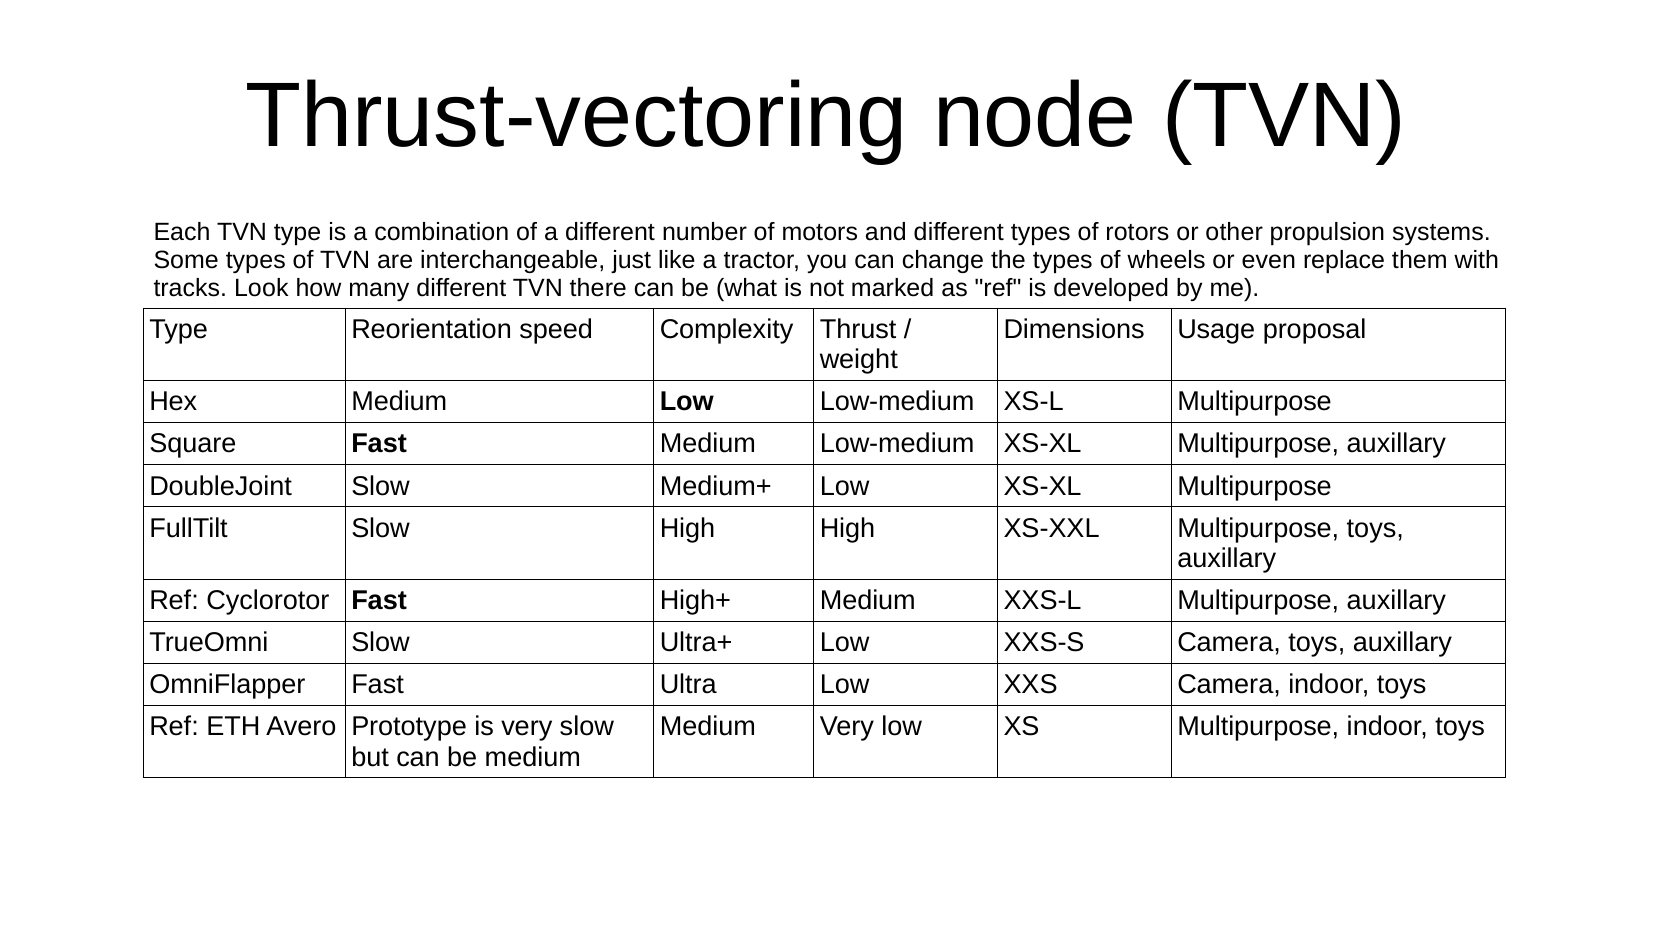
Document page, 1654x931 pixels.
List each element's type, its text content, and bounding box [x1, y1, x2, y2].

table_cell High [654, 507, 813, 579]
table_cell Low-medium [814, 423, 997, 464]
table_cell OmniFlapper [144, 664, 345, 705]
table_cell Ultra+ [654, 622, 813, 663]
table_cell Prototype is very slow but can be medium [346, 706, 653, 777]
table_cell Camera, indoor, toys [1172, 664, 1505, 705]
table_cell XS-XXL [998, 507, 1171, 579]
table_cell Slow [346, 507, 653, 579]
table_cell Hex [144, 381, 345, 422]
table_cell Medium [654, 706, 813, 777]
table_cell Medium+ [654, 465, 813, 506]
table_cell Multipurpose [1172, 465, 1505, 506]
table_cell TrueOmni [144, 622, 345, 663]
table_cell Low [814, 622, 997, 663]
title Thrust-vectoring node (TVN) [82, 37, 1571, 193]
table_cell XXS-S [998, 622, 1171, 663]
table_cell Low-medium [814, 381, 997, 422]
table_cell XXS [998, 664, 1171, 705]
table_cell Multipurpose, auxillary [1172, 580, 1505, 621]
table_header Dimensions [998, 309, 1171, 380]
table_header Reorientation speed [346, 309, 653, 380]
table_cell Ultra [654, 664, 813, 705]
table_cell XS-L [998, 381, 1171, 422]
table_cell XXS-L [998, 580, 1171, 621]
table_cell FullTilt [144, 507, 345, 579]
table_cell High [814, 507, 997, 579]
table_cell Low [654, 381, 813, 422]
table_cell Multipurpose [1172, 381, 1505, 422]
table_cell Square [144, 423, 345, 464]
table_cell Slow [346, 622, 653, 663]
table_cell Slow [346, 465, 653, 506]
table_header Usage proposal [1172, 309, 1505, 380]
table_cell XS-XL [998, 465, 1171, 506]
table_cell Low [814, 465, 997, 506]
table_cell High+ [654, 580, 813, 621]
table_cell Very low [814, 706, 997, 777]
table_cell Medium [814, 580, 997, 621]
table_cell Ref: ETH Avero [144, 706, 345, 777]
table_cell Fast [346, 664, 653, 705]
table_cell Camera, toys, auxillary [1172, 622, 1505, 663]
table_cell Multipurpose, indoor, toys [1172, 706, 1505, 777]
table_cell Multipurpose, auxillary [1172, 423, 1505, 464]
table_cell Low [814, 664, 997, 705]
table_header Type [144, 309, 345, 380]
table_cell Ref: Cyclorotor [144, 580, 345, 621]
table_cell Fast [346, 423, 653, 464]
table_cell Medium [346, 381, 653, 422]
table_cell DoubleJoint [144, 465, 345, 506]
table_header Thrust / weight [814, 309, 997, 380]
table_cell XS [998, 706, 1171, 777]
table_cell Multipurpose, toys, auxillary [1172, 507, 1505, 579]
table_cell XS-XL [998, 423, 1171, 464]
table_cell Fast [346, 580, 653, 621]
table_header Complexity [654, 309, 813, 380]
list Each TVN type is a combination of a different number of motors and different types of rotors or other propulsion systems. Some types of TVN are interchangeable, just like a tractor, you can change the types of wheels or even replace them with tracks. Look how many different TVN there can be (what is not marked as "ref" is developed by me). [82, 217, 1506, 758]
table_cell Medium [654, 423, 813, 464]
